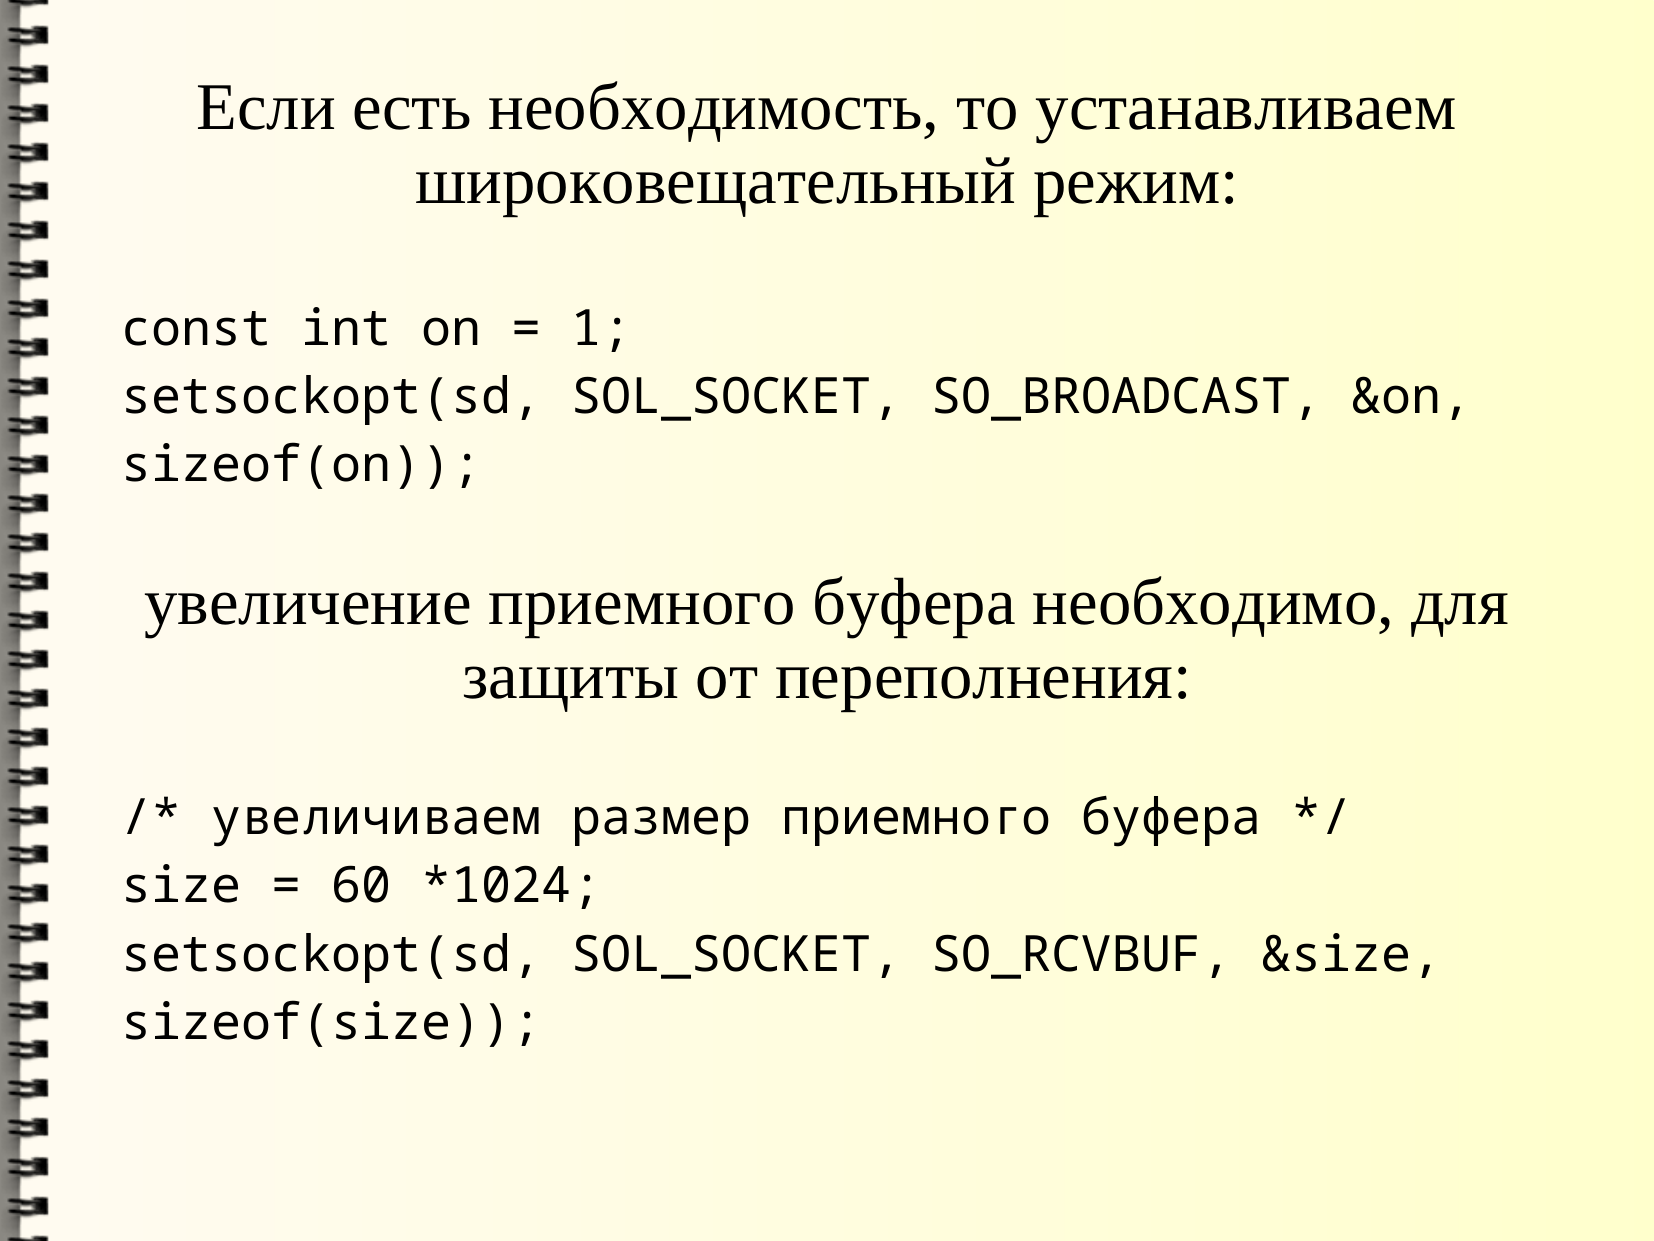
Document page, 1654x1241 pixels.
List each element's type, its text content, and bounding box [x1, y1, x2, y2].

subtitle Если есть необходимость, то устанавливаем широковещательный режим: const int on = 1; setsockopt(sd, SOL_SOCKET, SO_BROADCAST, &on, sizeof(on)); увеличение приемного буфера необходимо, для защиты от переполнения: /* увеличиваем размер приемного буфера */ size = 60 *1024; setsockopt(sd, SOL_SOCKET, SO_RCVBUF, &size, sizeof(size)); [121, 110, 1534, 1156]
picture [0, 0, 1654, 1241]
